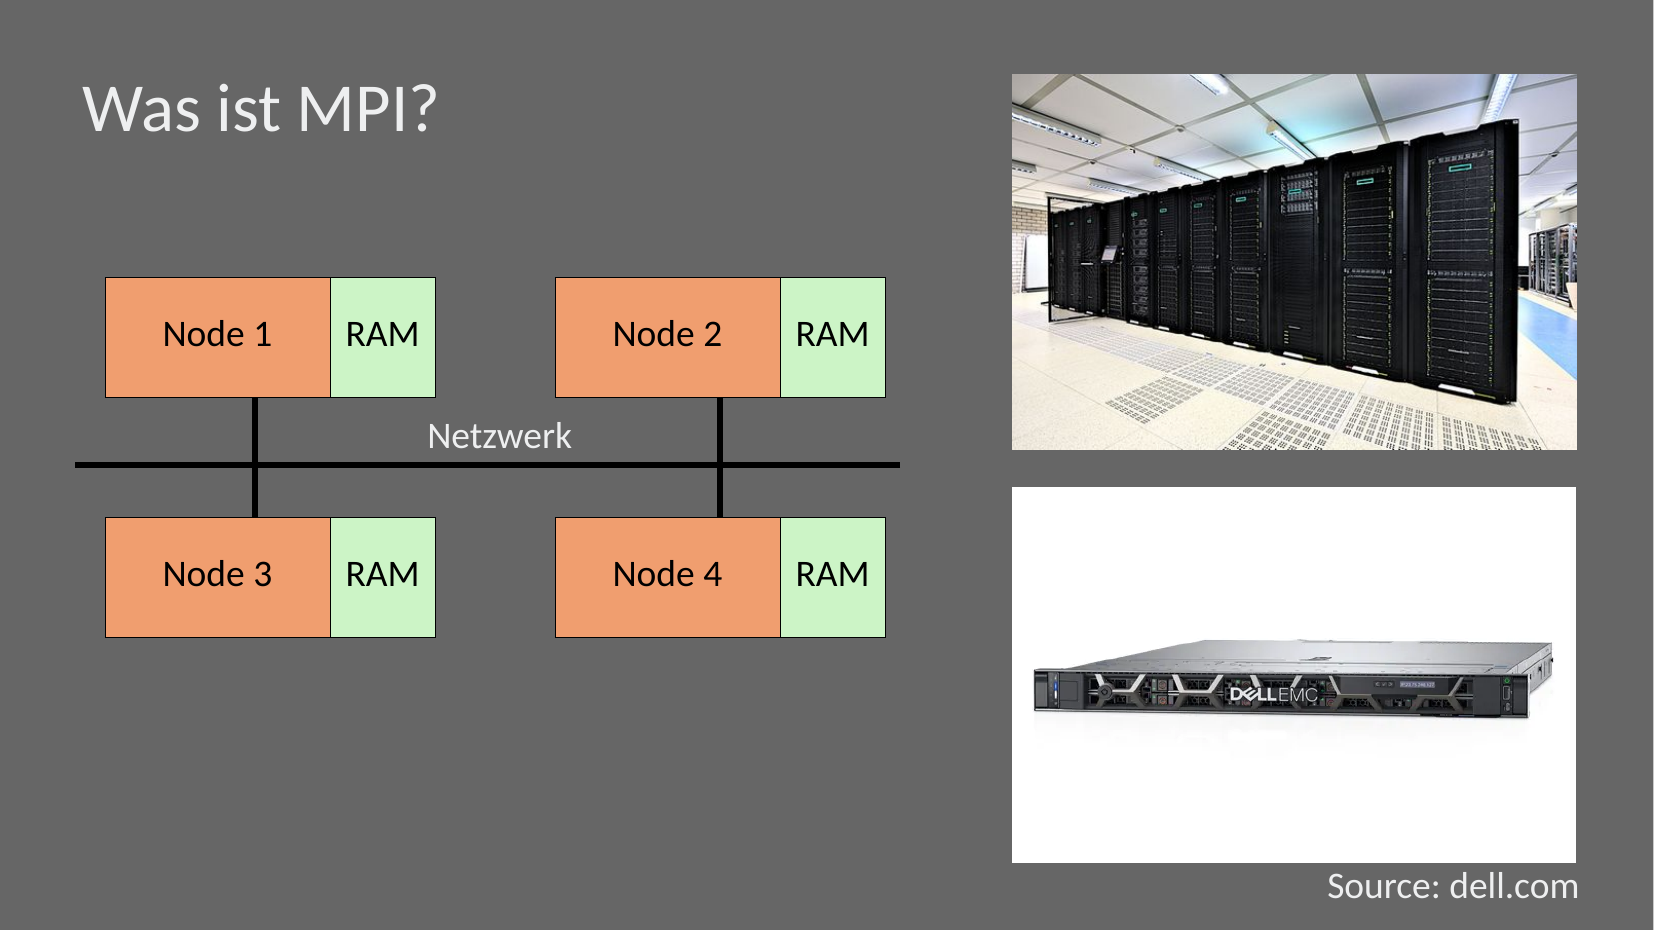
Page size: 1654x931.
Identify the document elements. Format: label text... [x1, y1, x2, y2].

text_box Netzwerk [412, 412, 646, 462]
text_box Node 4 [555, 517, 780, 638]
text_box Node 2 [555, 277, 780, 398]
text_box Node 3 [105, 517, 330, 638]
text_box RAM [330, 517, 436, 638]
text_box RAM [330, 277, 436, 398]
picture [1012, 487, 1576, 863]
text_box Node 1 [105, 277, 330, 398]
picture [1012, 74, 1577, 451]
text_box RAM [780, 517, 886, 638]
text_box Source: dell.com [1312, 862, 1613, 931]
title Was ist MPI? [82, 37, 1571, 193]
text_box RAM [780, 277, 886, 398]
